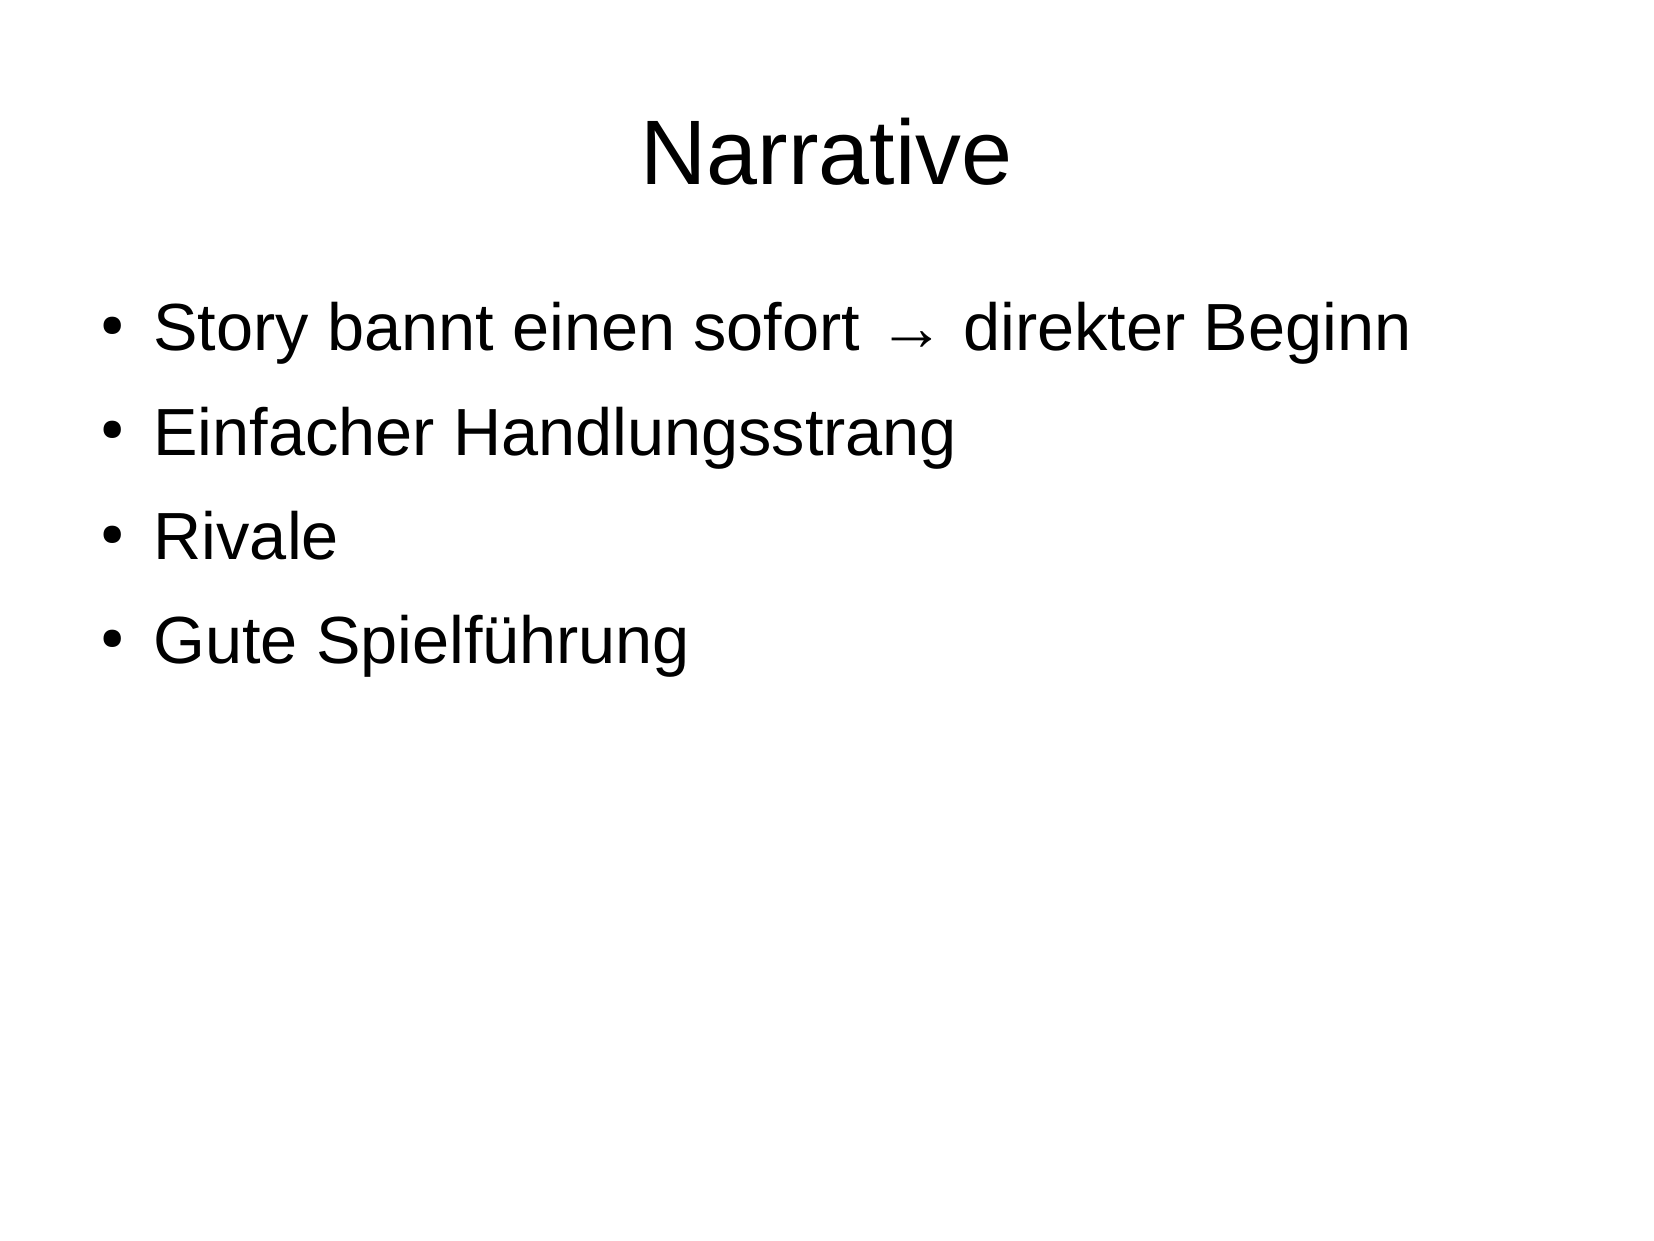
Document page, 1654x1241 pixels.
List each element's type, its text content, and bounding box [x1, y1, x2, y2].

title Narrative [82, 49, 1571, 257]
list Story bannt einen sofort → direkter Beginn Einfacher Handlungsstrang Rivale Gute Spielführung [82, 290, 1571, 1010]
